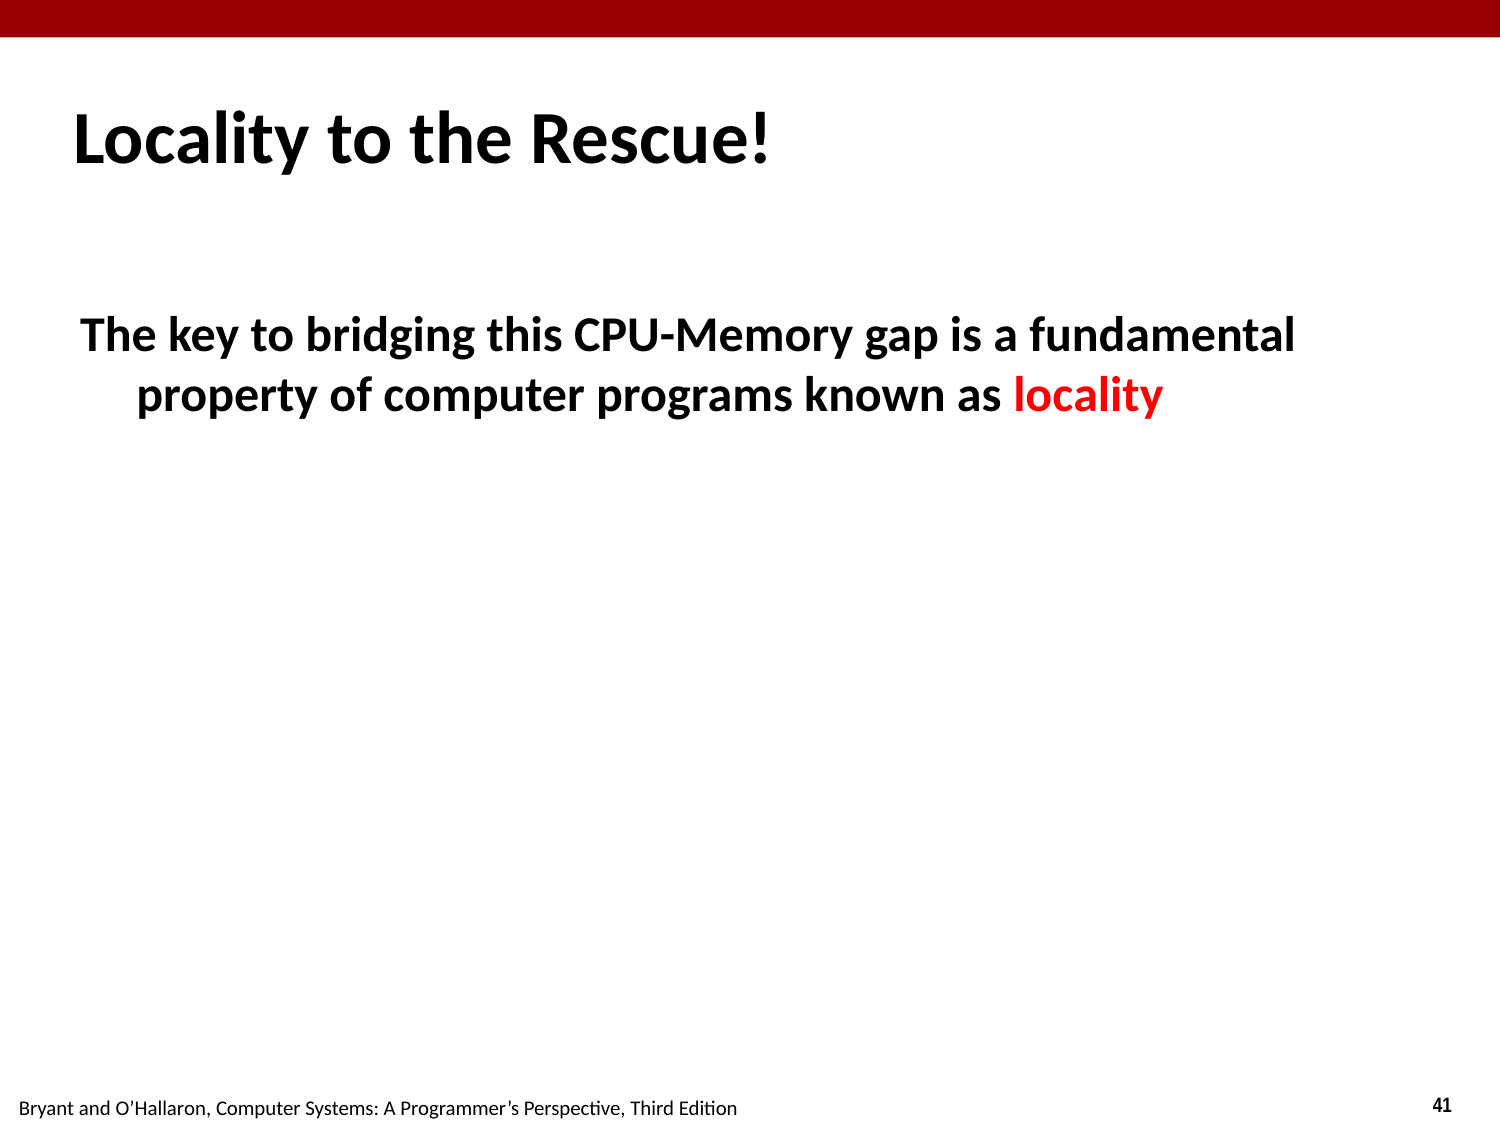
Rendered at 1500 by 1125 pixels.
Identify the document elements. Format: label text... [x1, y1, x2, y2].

list The key to bridging this CPU-Memory gap is a fundamental property of computer programs known as locality [65, 223, 1361, 1040]
title Locality to the Rescue! [58, 71, 1304, 197]
